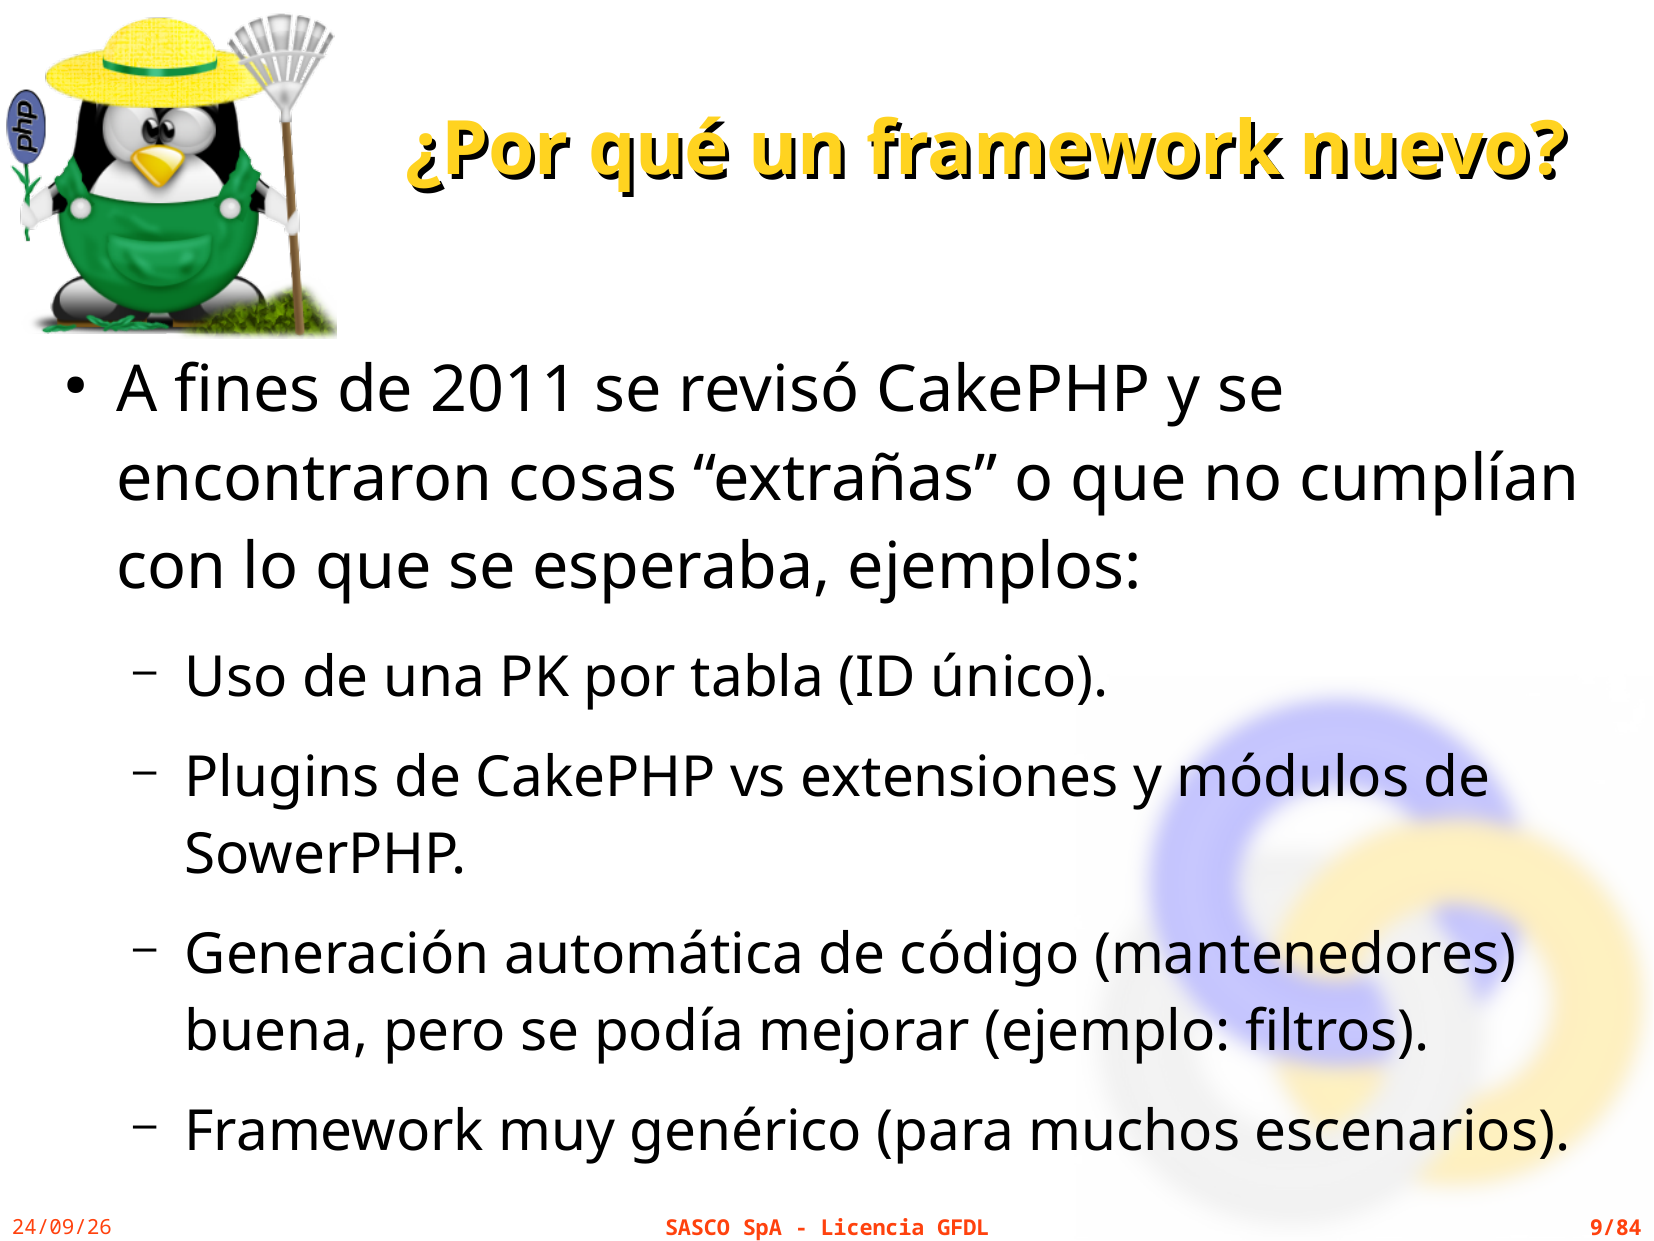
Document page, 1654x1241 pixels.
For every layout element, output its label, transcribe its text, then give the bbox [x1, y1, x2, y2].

title ¿Por qué un framework nuevo? [366, 35, 1607, 257]
picture [1074, 657, 1654, 1241]
picture [4, 5, 337, 339]
list A fines de 2011 se revisó CakePHP y se encontraron cosas “extrañas” o que no cumplían con lo que se esperaba, ejemplos: Uso de una PK por tabla (ID único). Plugins de CakePHP vs extensiones y módulos de SowerPHP. Generación automática de código (mantenedores) buena, pero se podía mejorar (ejemplo: filtros). Framework muy genérico (para muchos escenarios). [47, 342, 1607, 1182]
